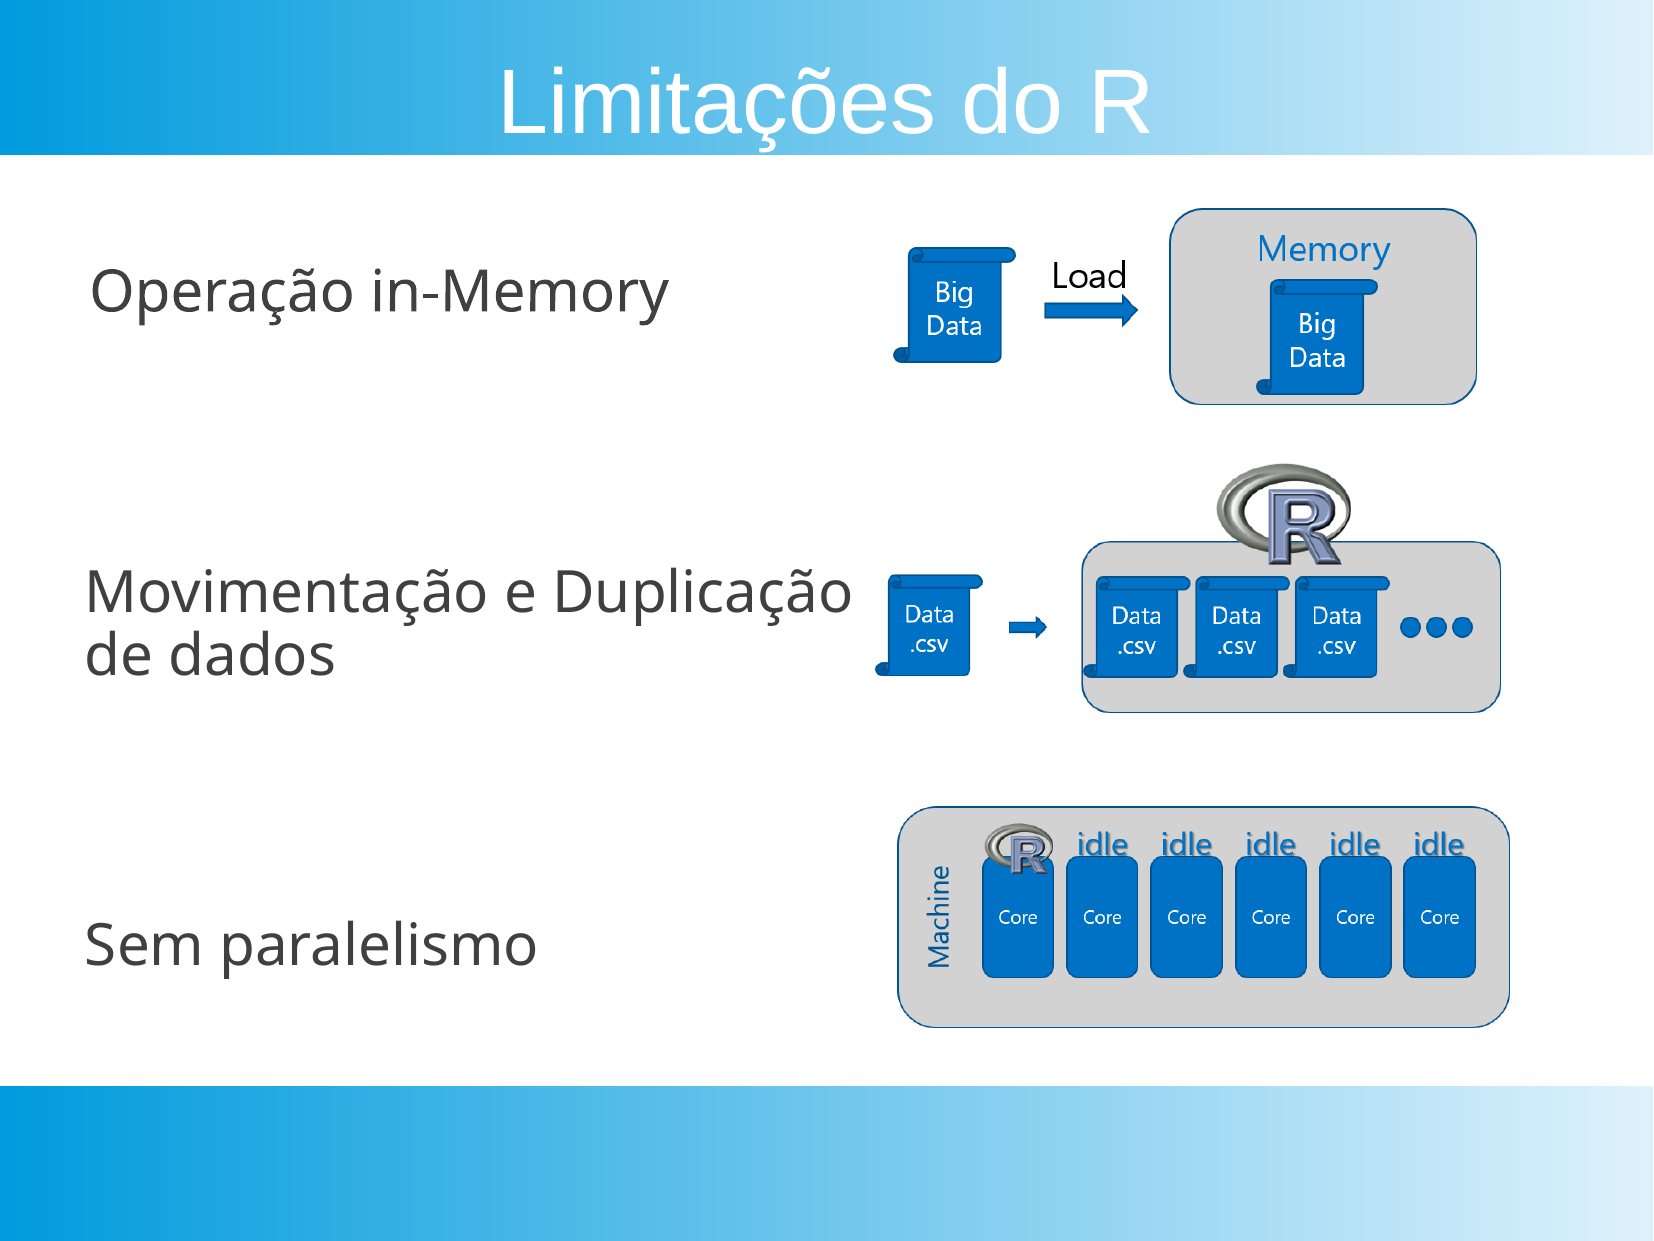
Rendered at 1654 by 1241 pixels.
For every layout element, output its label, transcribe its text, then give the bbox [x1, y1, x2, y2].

picture [893, 208, 1477, 405]
title Limitações do R [82, 49, 1571, 155]
picture [875, 463, 1501, 713]
picture [897, 806, 1510, 1028]
text_box Movimentação e Duplicação de dados [70, 555, 873, 744]
text_box Sem paralelismo [70, 907, 873, 1028]
text_box Operação in-Memory [73, 253, 795, 380]
